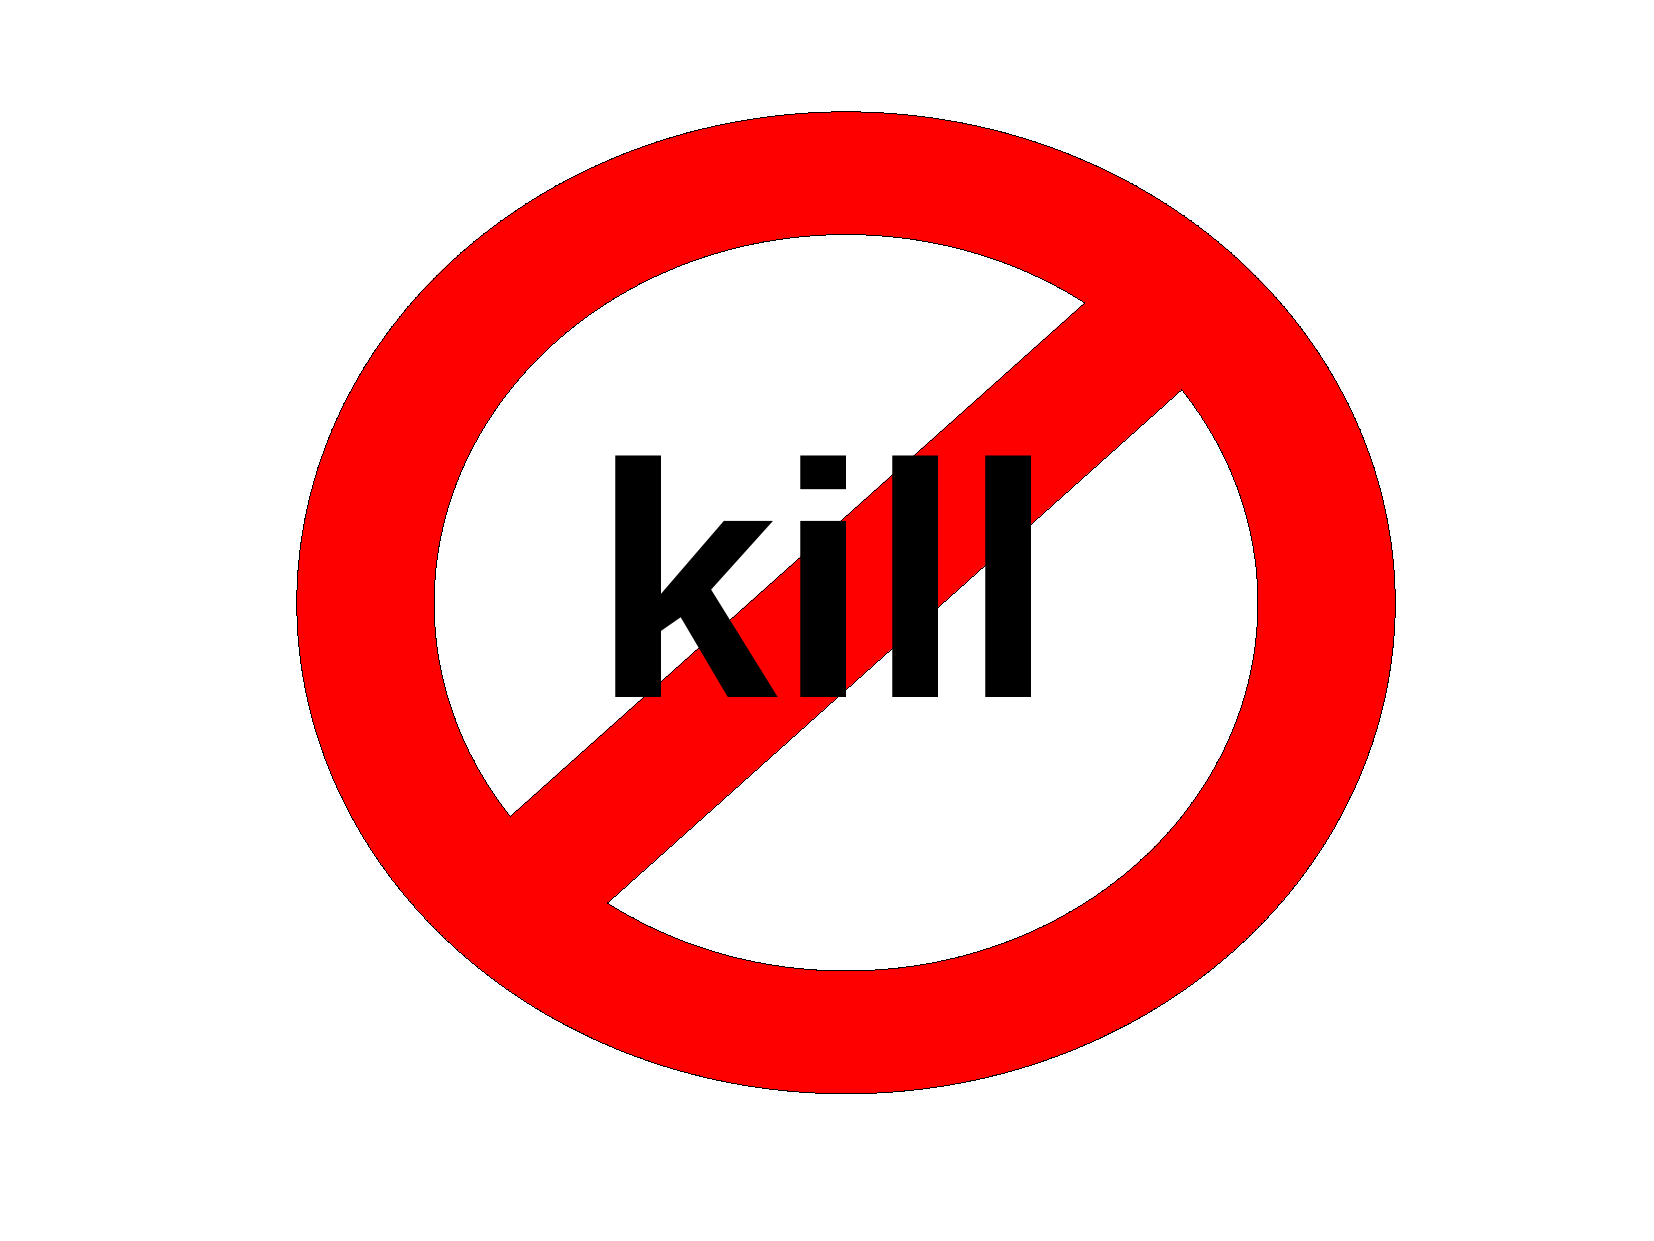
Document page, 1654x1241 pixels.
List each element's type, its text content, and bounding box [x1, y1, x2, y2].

text_box [329, 769, 1363, 1094]
text_box [348, 111, 1344, 395]
title kill [79, 395, 1568, 769]
